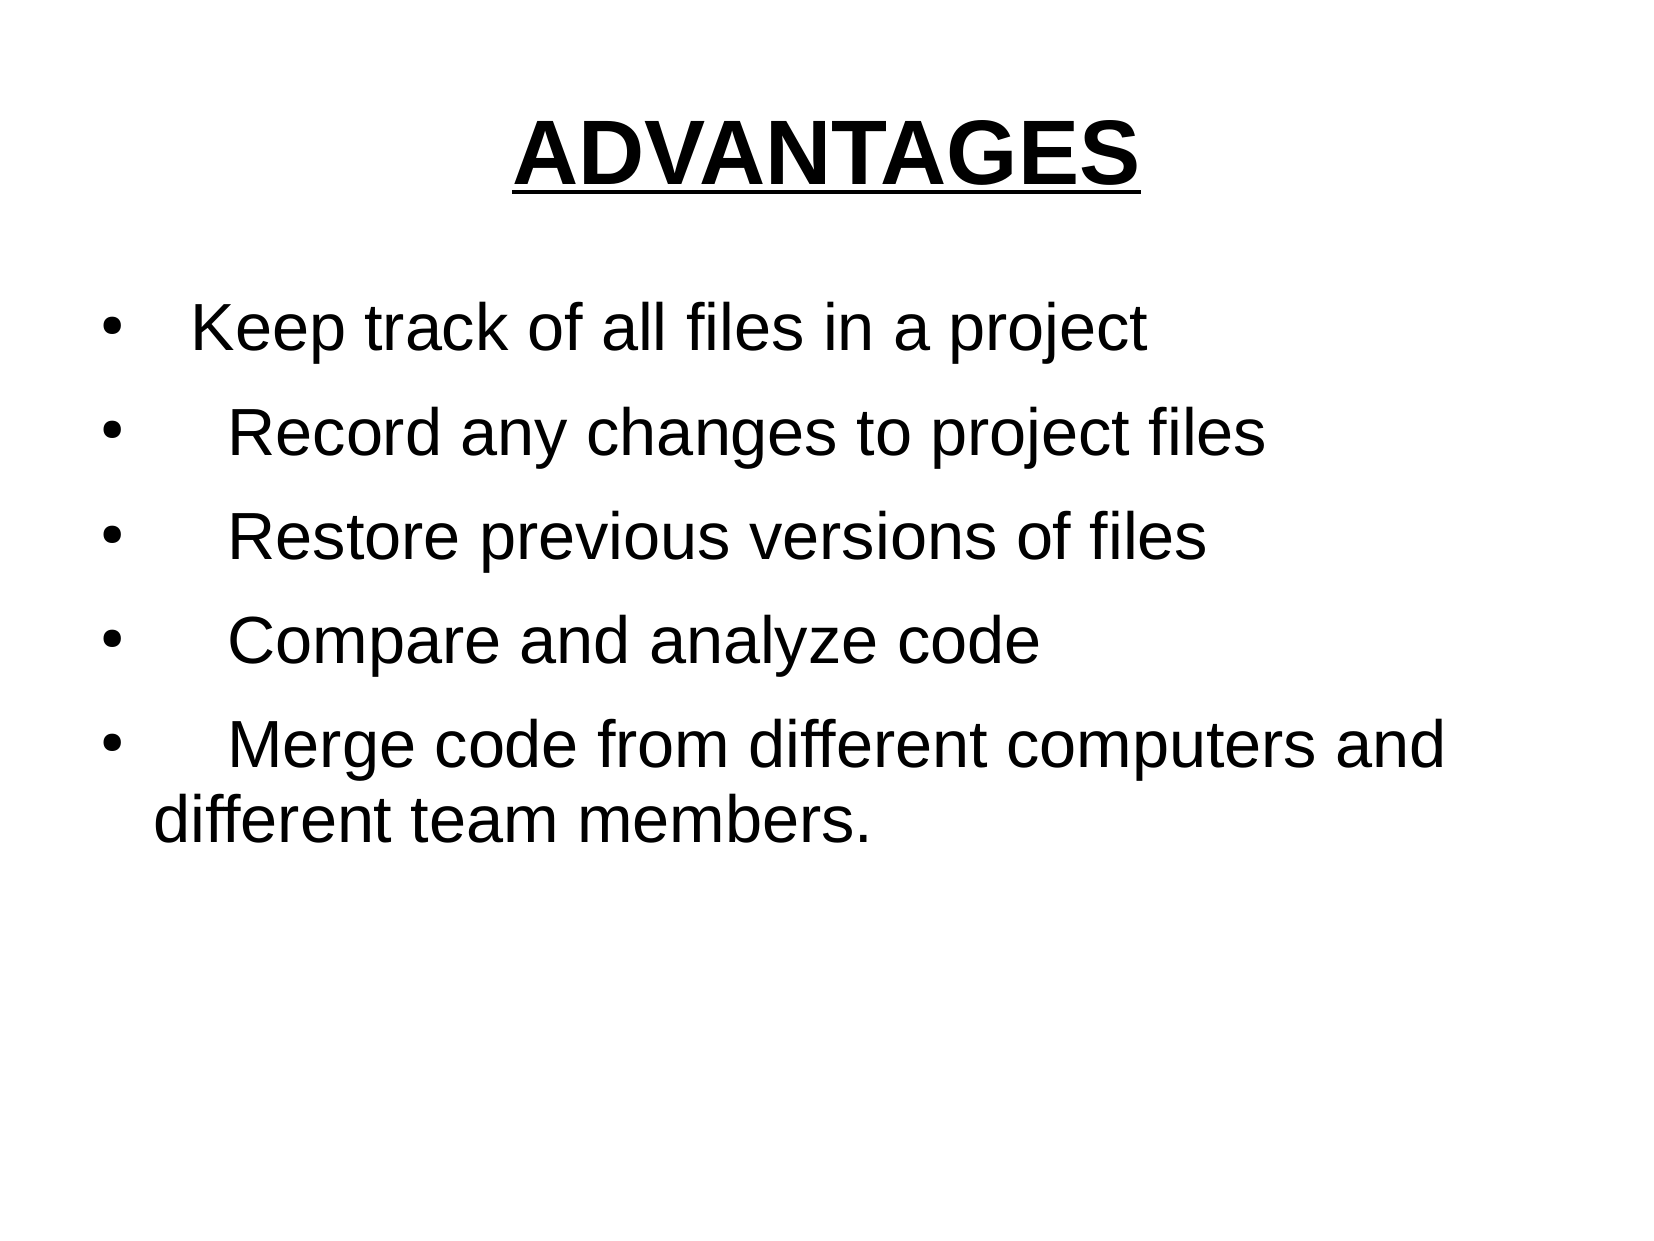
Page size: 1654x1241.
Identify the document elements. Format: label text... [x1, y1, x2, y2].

title ADVANTAGES [82, 49, 1571, 257]
list Keep track of all files in a project Record any changes to project files Restore previous versions of files Compare and analyze code Merge code from different computers and different team members. [82, 290, 1571, 1010]
